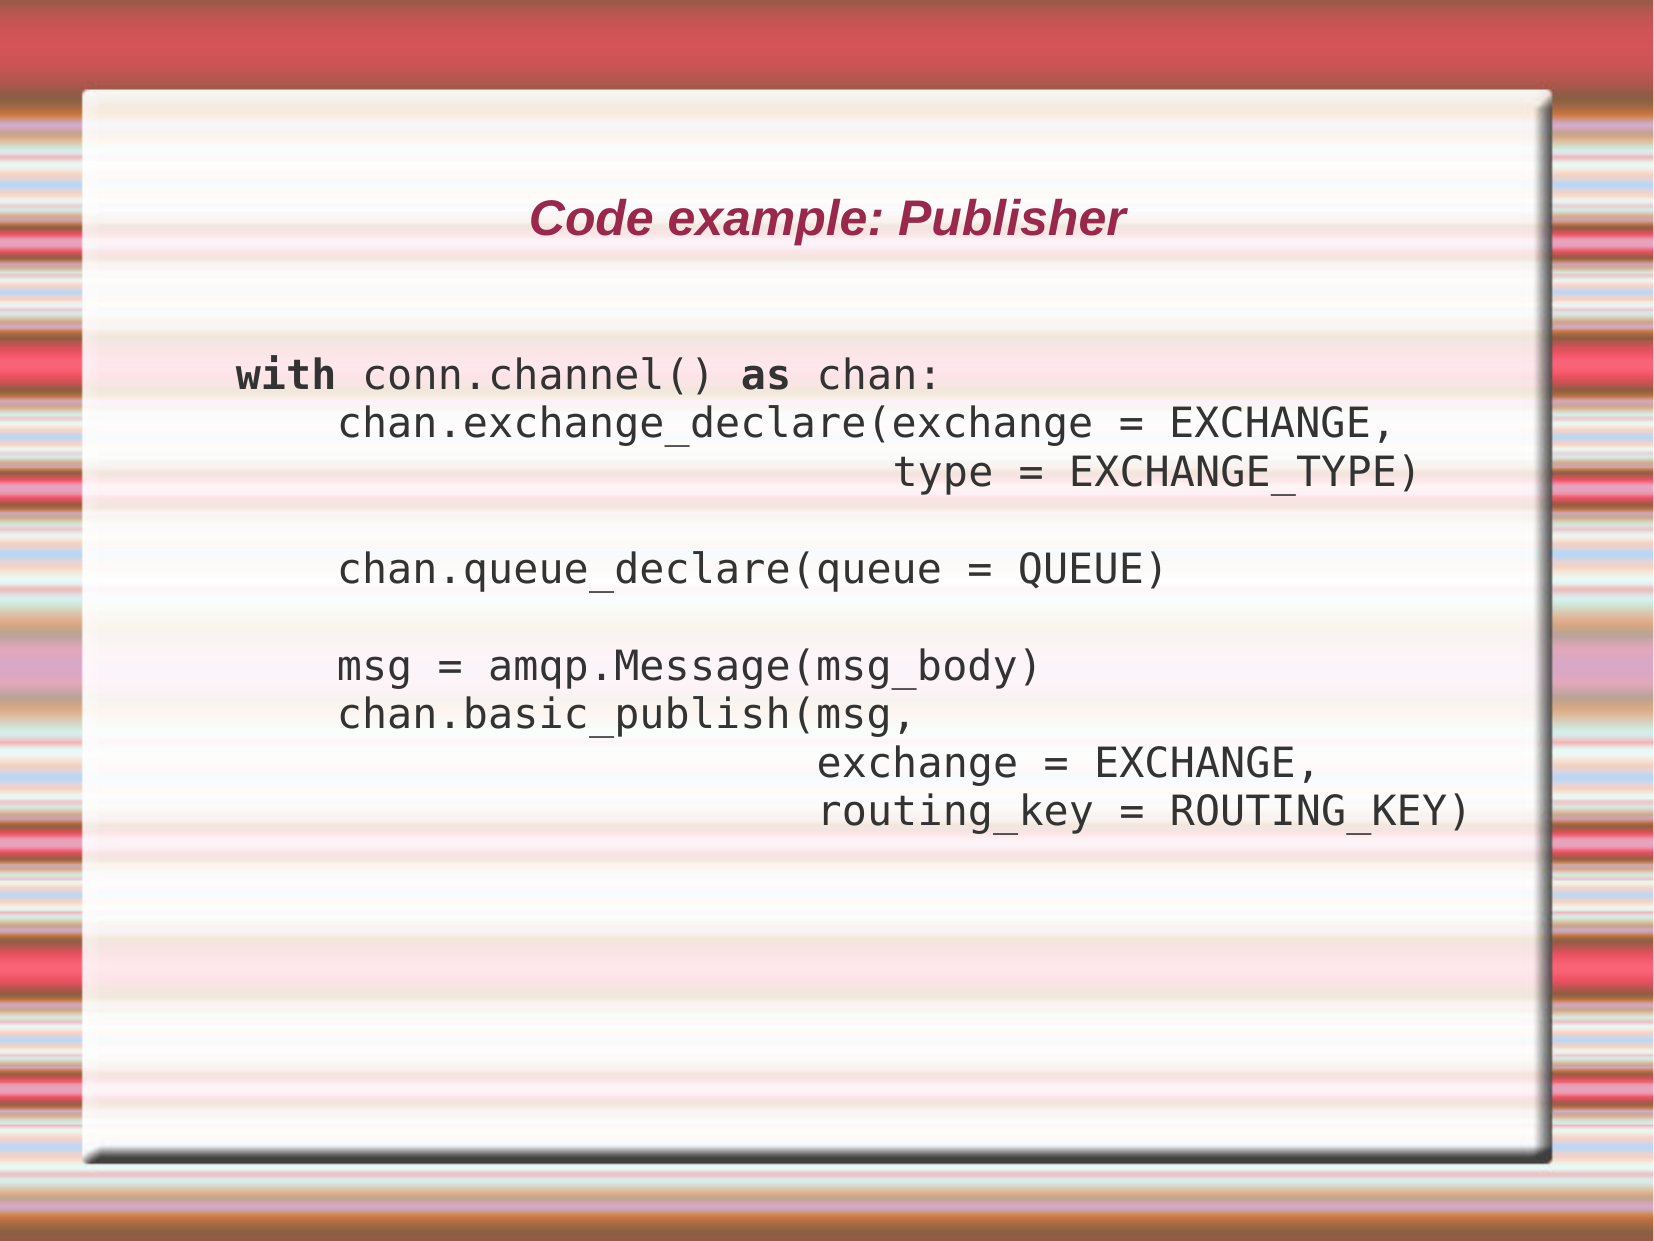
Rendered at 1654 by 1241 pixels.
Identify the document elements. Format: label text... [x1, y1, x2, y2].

list with conn.channel() as chan: chan.exchange_declare(exchange = EXCHANGE, type = EXCHANGE_TYPE) chan.queue_declare(queue = QUEUE) msg = amqp.Message(msg_body) chan.basic_publish(msg, exchange = EXCHANGE, routing_key = ROUTING_KEY) [134, 350, 1516, 1170]
picture [0, 0, 1654, 1241]
title Code example: Publisher [121, 114, 1534, 322]
